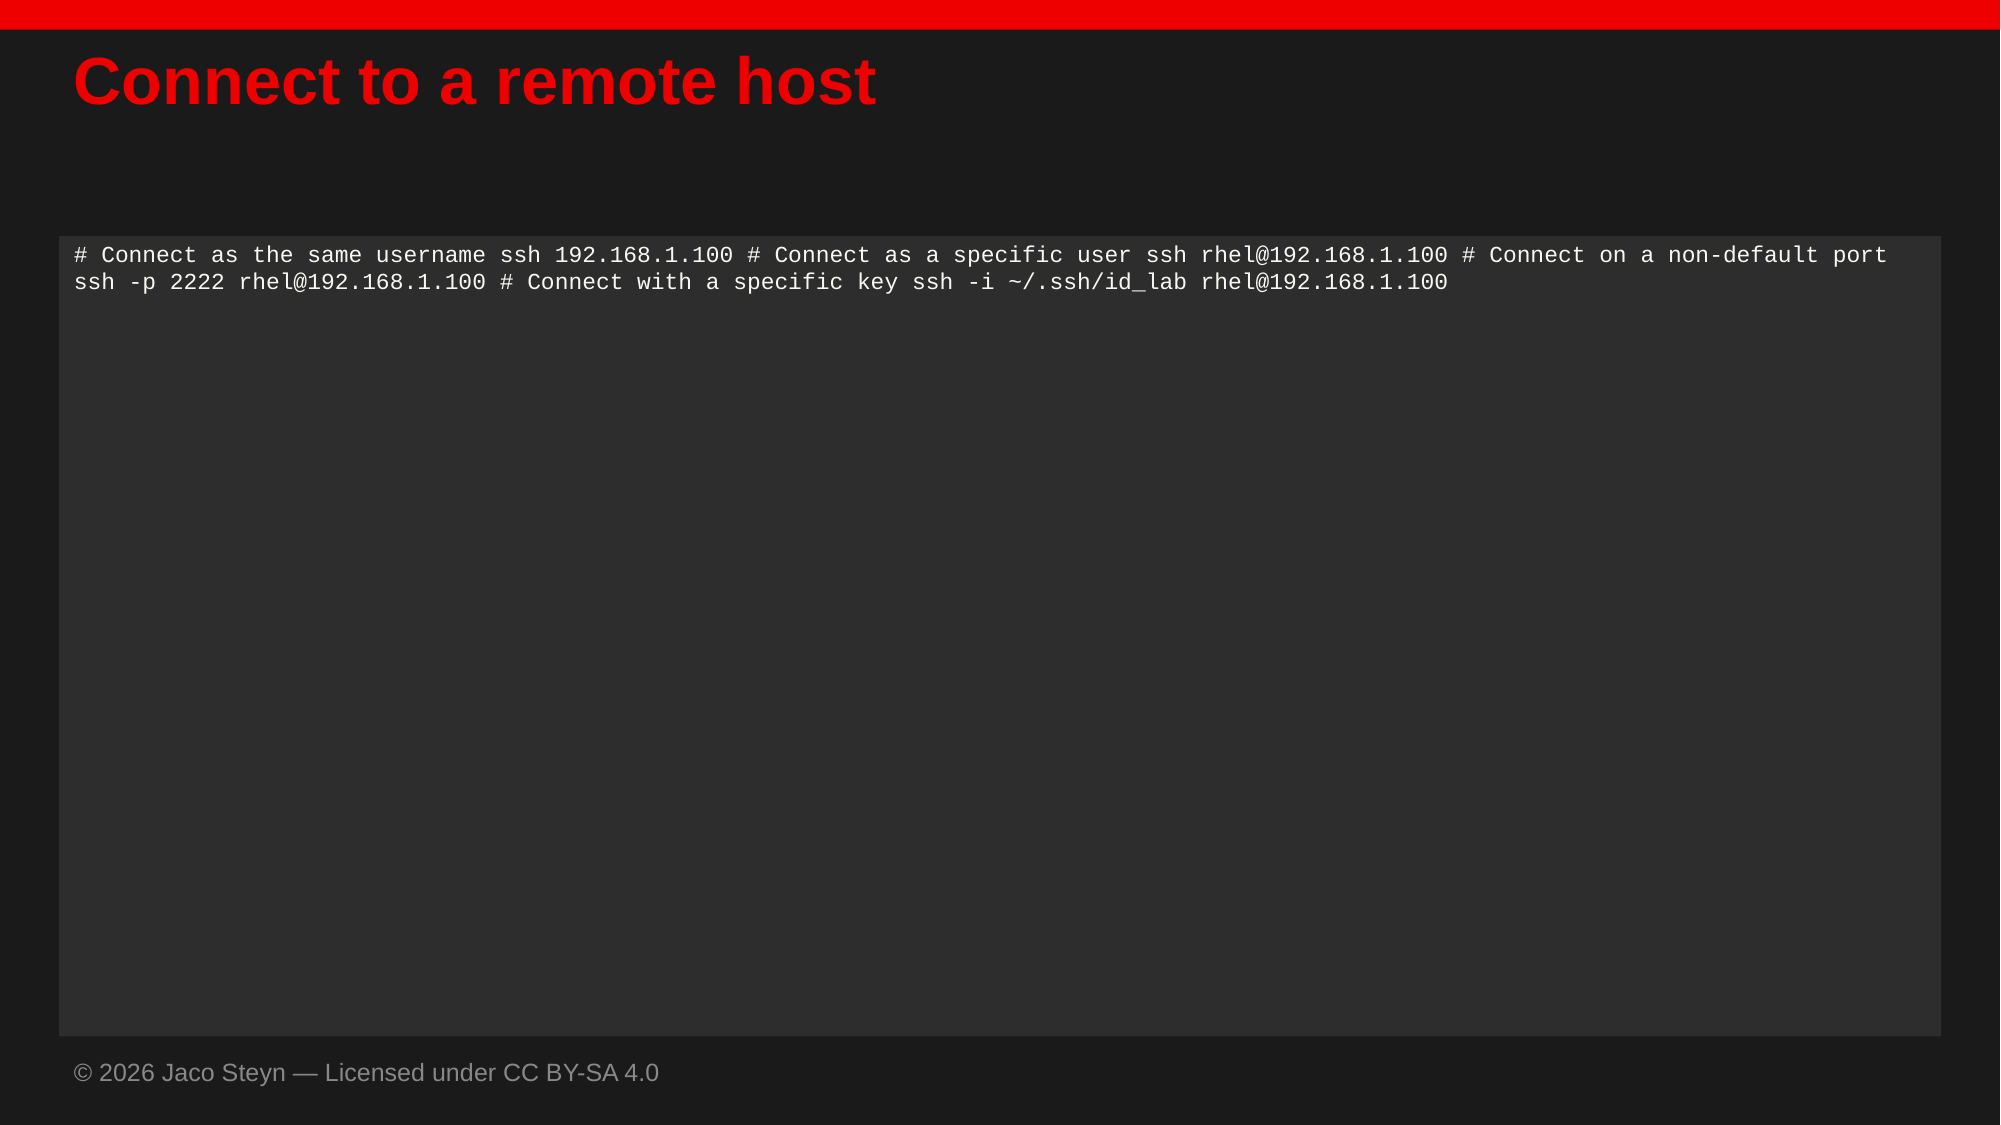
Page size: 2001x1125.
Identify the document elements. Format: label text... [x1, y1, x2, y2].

text_box [0, 0, 2001, 30]
text_box © 2026 Jaco Steyn — Licensed under CC BY-SA 4.0 [59, 1051, 1942, 1093]
text_box # Connect as the same username ssh 192.168.1.100 # Connect as a specific user ssh rhel@192.168.1.100 # Connect on a non-default port ssh -p 2222 rhel@192.168.1.100 # Connect with a specific key ssh -i ~/.ssh/id_lab rhel@192.168.1.100 [59, 236, 1942, 1037]
text_box Connect to a remote host [59, 36, 1942, 208]
